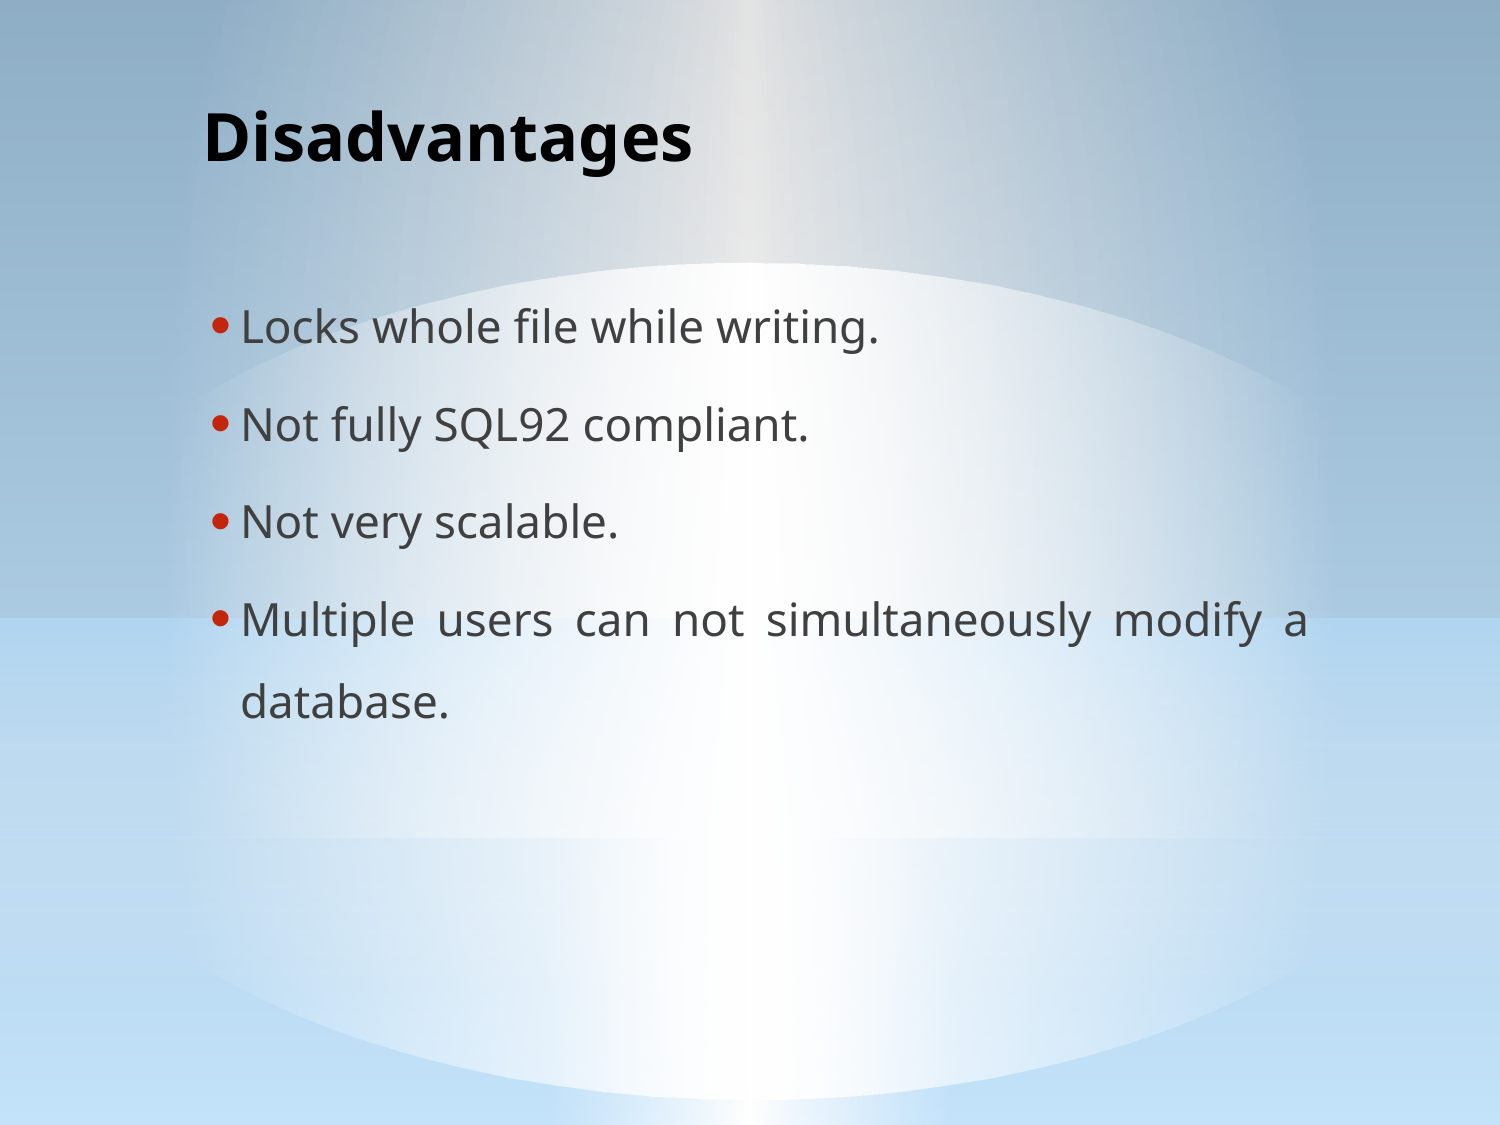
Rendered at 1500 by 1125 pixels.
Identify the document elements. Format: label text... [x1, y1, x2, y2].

title Disadvantages [187, 87, 1256, 188]
list Locks whole file while writing. Not fully SQL92 compliant. Not very scalable. Multiple users can not simultaneously modify a database. [187, 262, 1325, 1050]
